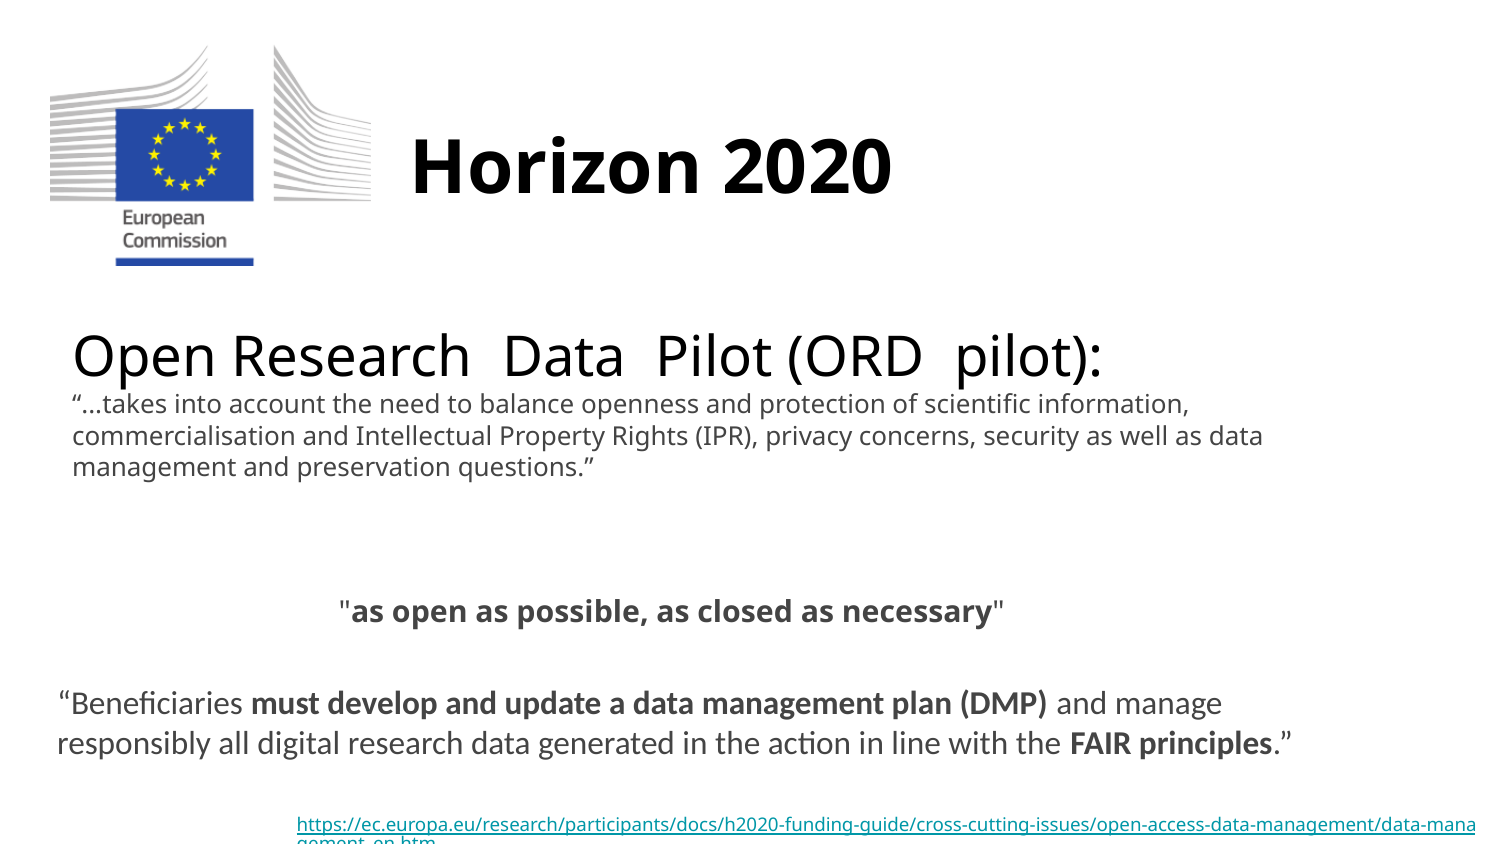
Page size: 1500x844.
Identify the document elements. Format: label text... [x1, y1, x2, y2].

text_box "as open as possible, as closed as necessary" [316, 577, 1260, 644]
picture [50, 44, 371, 266]
text_box Horizon 2020 [398, 113, 1500, 222]
text_box “Beneficiaries must develop and update a data management plan (DMP) and manage responsibly all digital research data generated in the action in line with the FAIR principles.” [42, 666, 1375, 776]
text_box https://ec.europa.eu/research/participants/docs/h2020-funding-guide/cross-cutting-issues/open-access-data-management/data-management_en.htm [285, 807, 1497, 840]
text_box Open Research Data Pilot (ORD pilot): “...takes into account the need to balance openness and protection of scientific information, commercialisation and Intellectual Property Rights (IPR), privacy concerns, security as well as data management and preservation questions.” [60, 314, 1409, 526]
